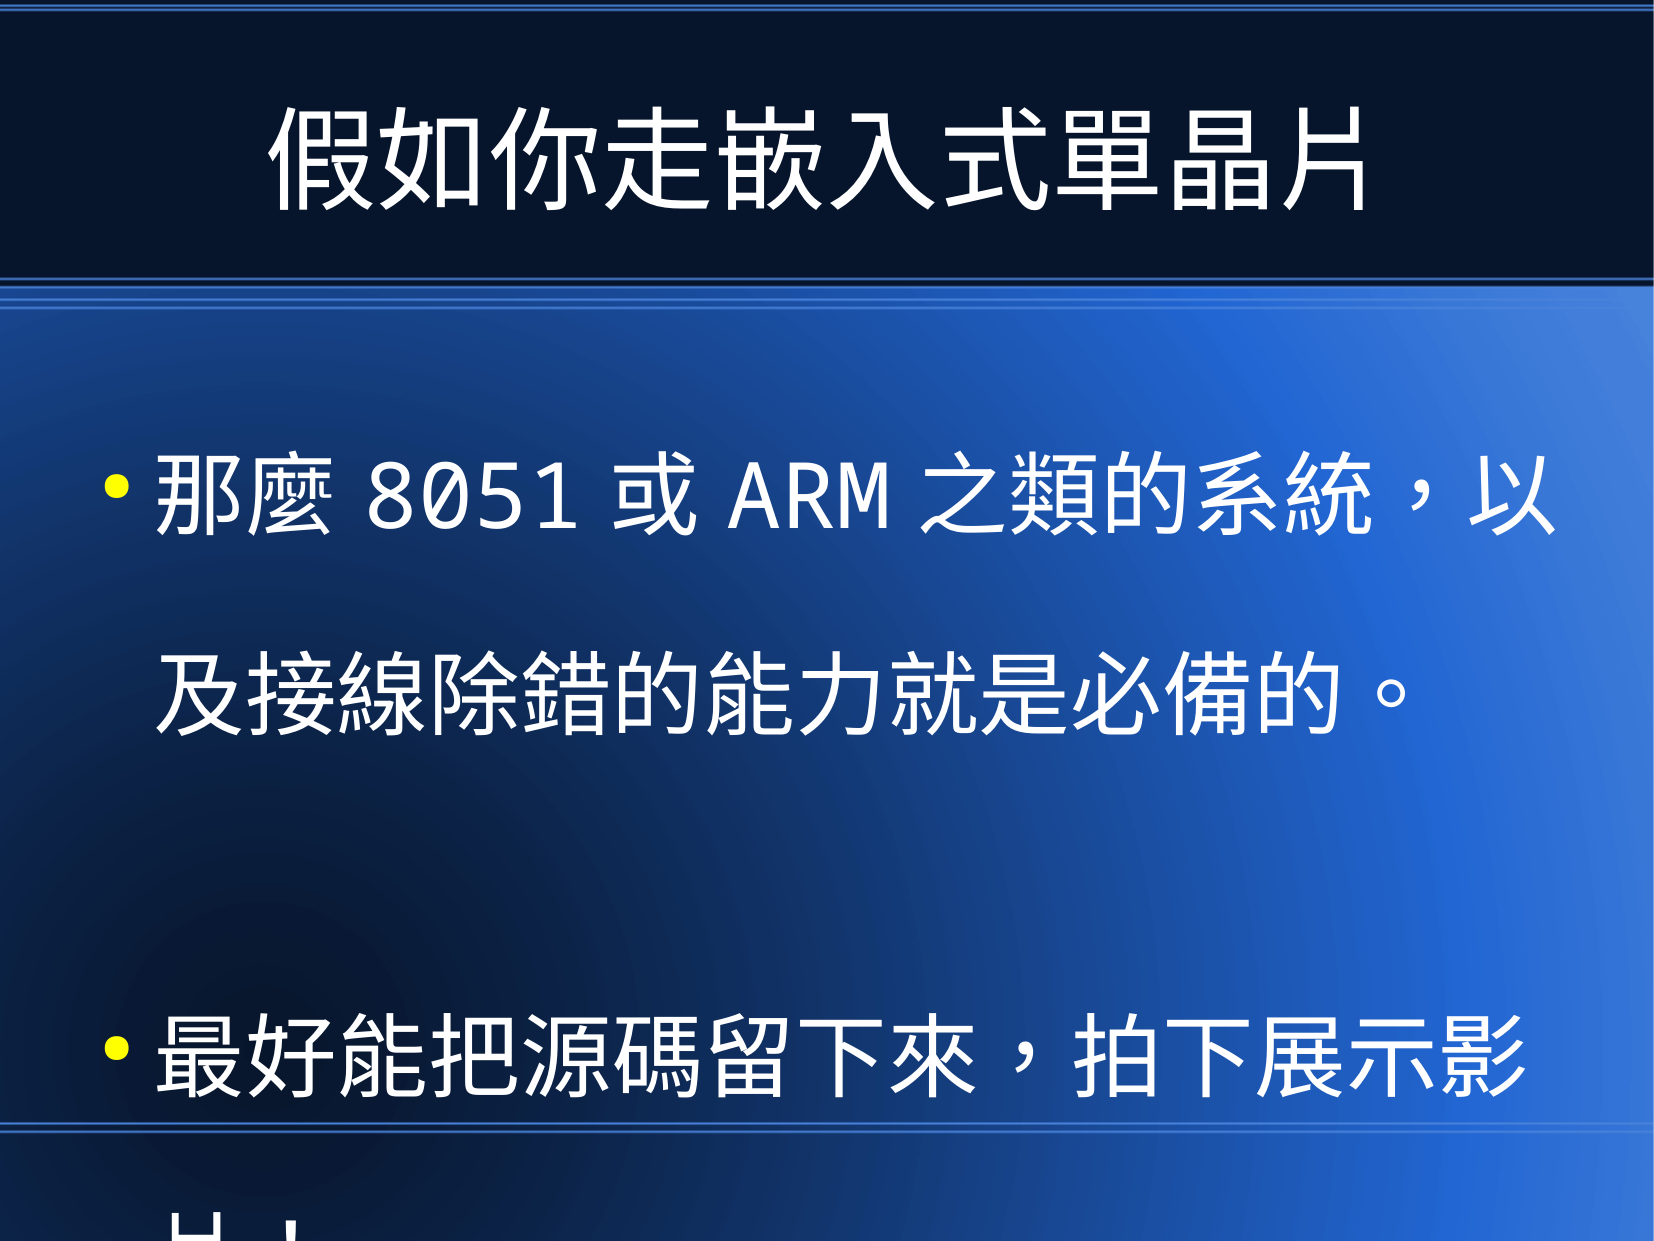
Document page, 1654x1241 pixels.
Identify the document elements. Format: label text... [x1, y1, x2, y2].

picture [0, 0, 1654, 1241]
title 假如你走嵌入式單晶片 [82, 49, 1571, 257]
list 那麼8051或ARM之類的系統，以及接線除錯的能力就是必備的。 最好能把源碼留下來，拍下展示影片！ [82, 355, 1571, 1241]
